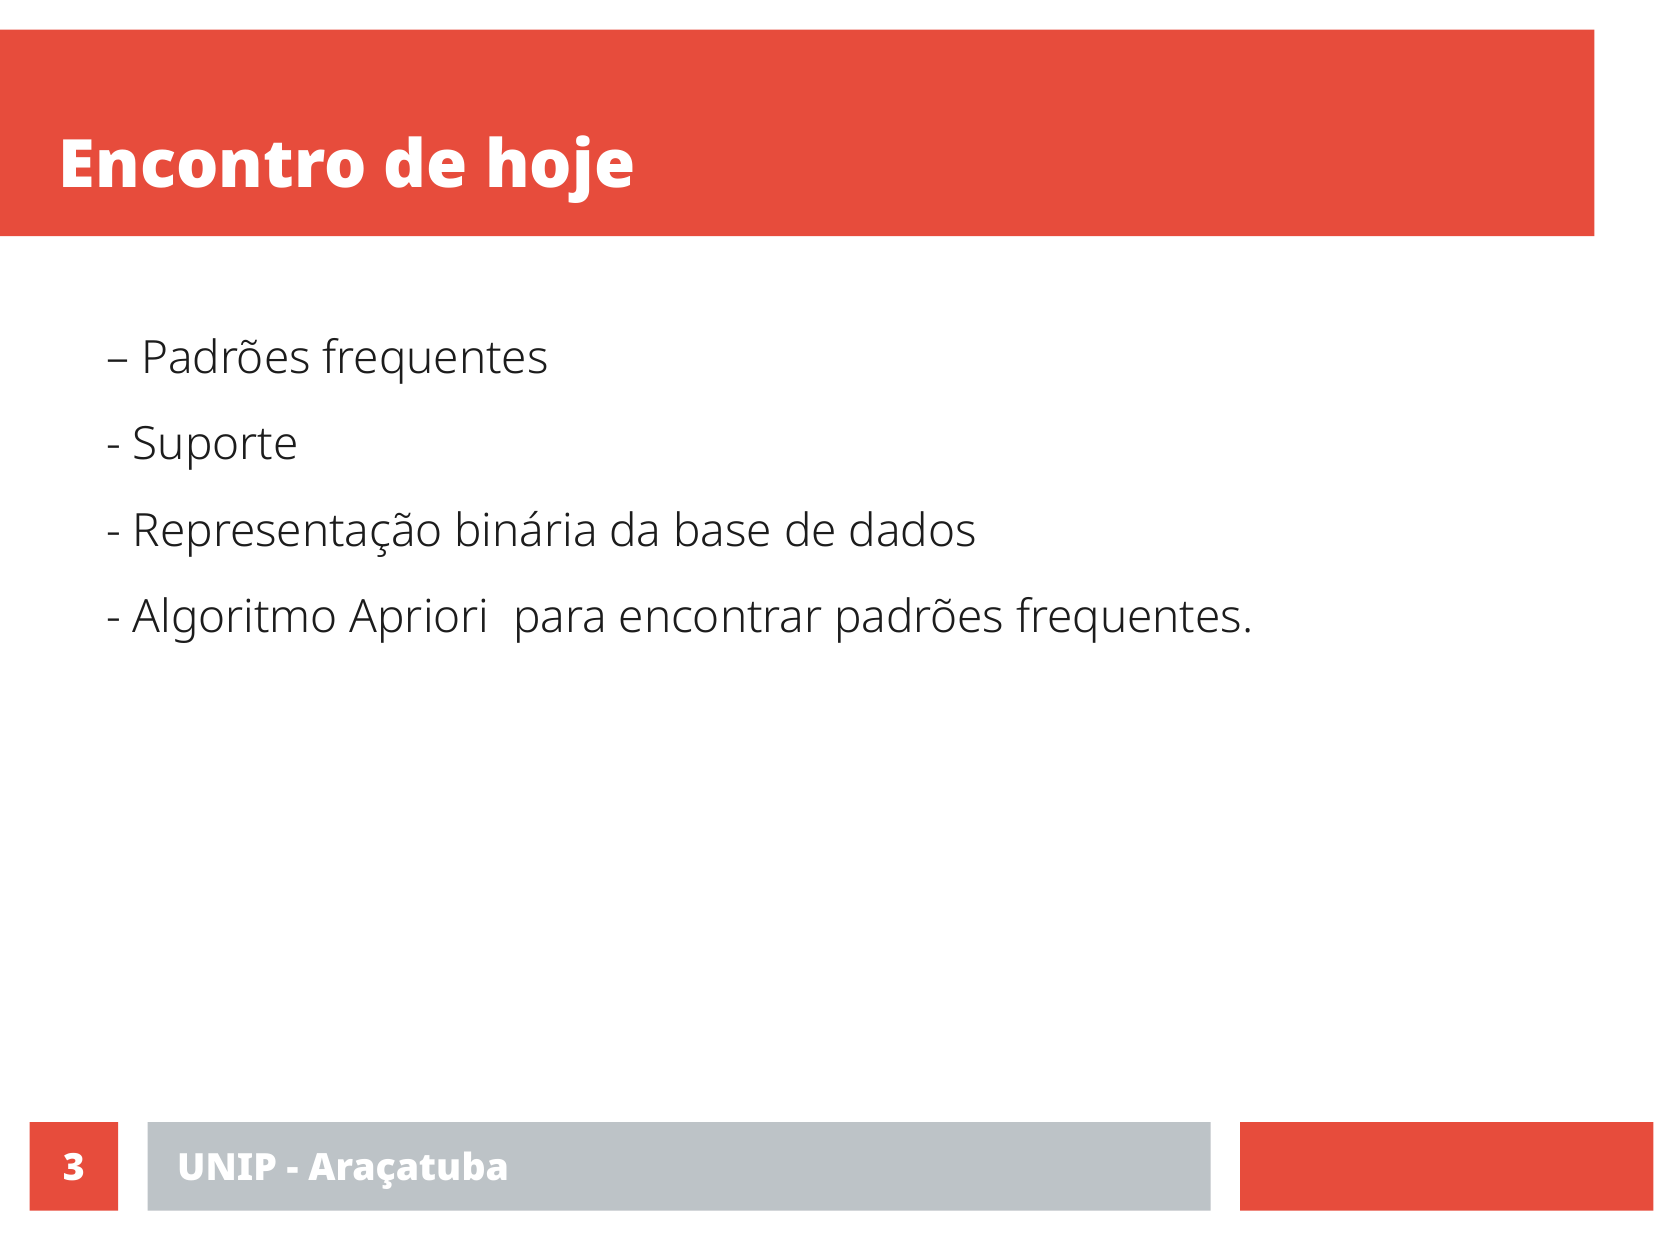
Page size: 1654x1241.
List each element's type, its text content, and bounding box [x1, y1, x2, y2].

title Encontro de hoje [59, 59, 1595, 207]
list – Padrões frequentes - Suporte - Representação binária da base de dados - Algoritmo Apriori para encontrar padrões frequentes. [59, 324, 1565, 1093]
